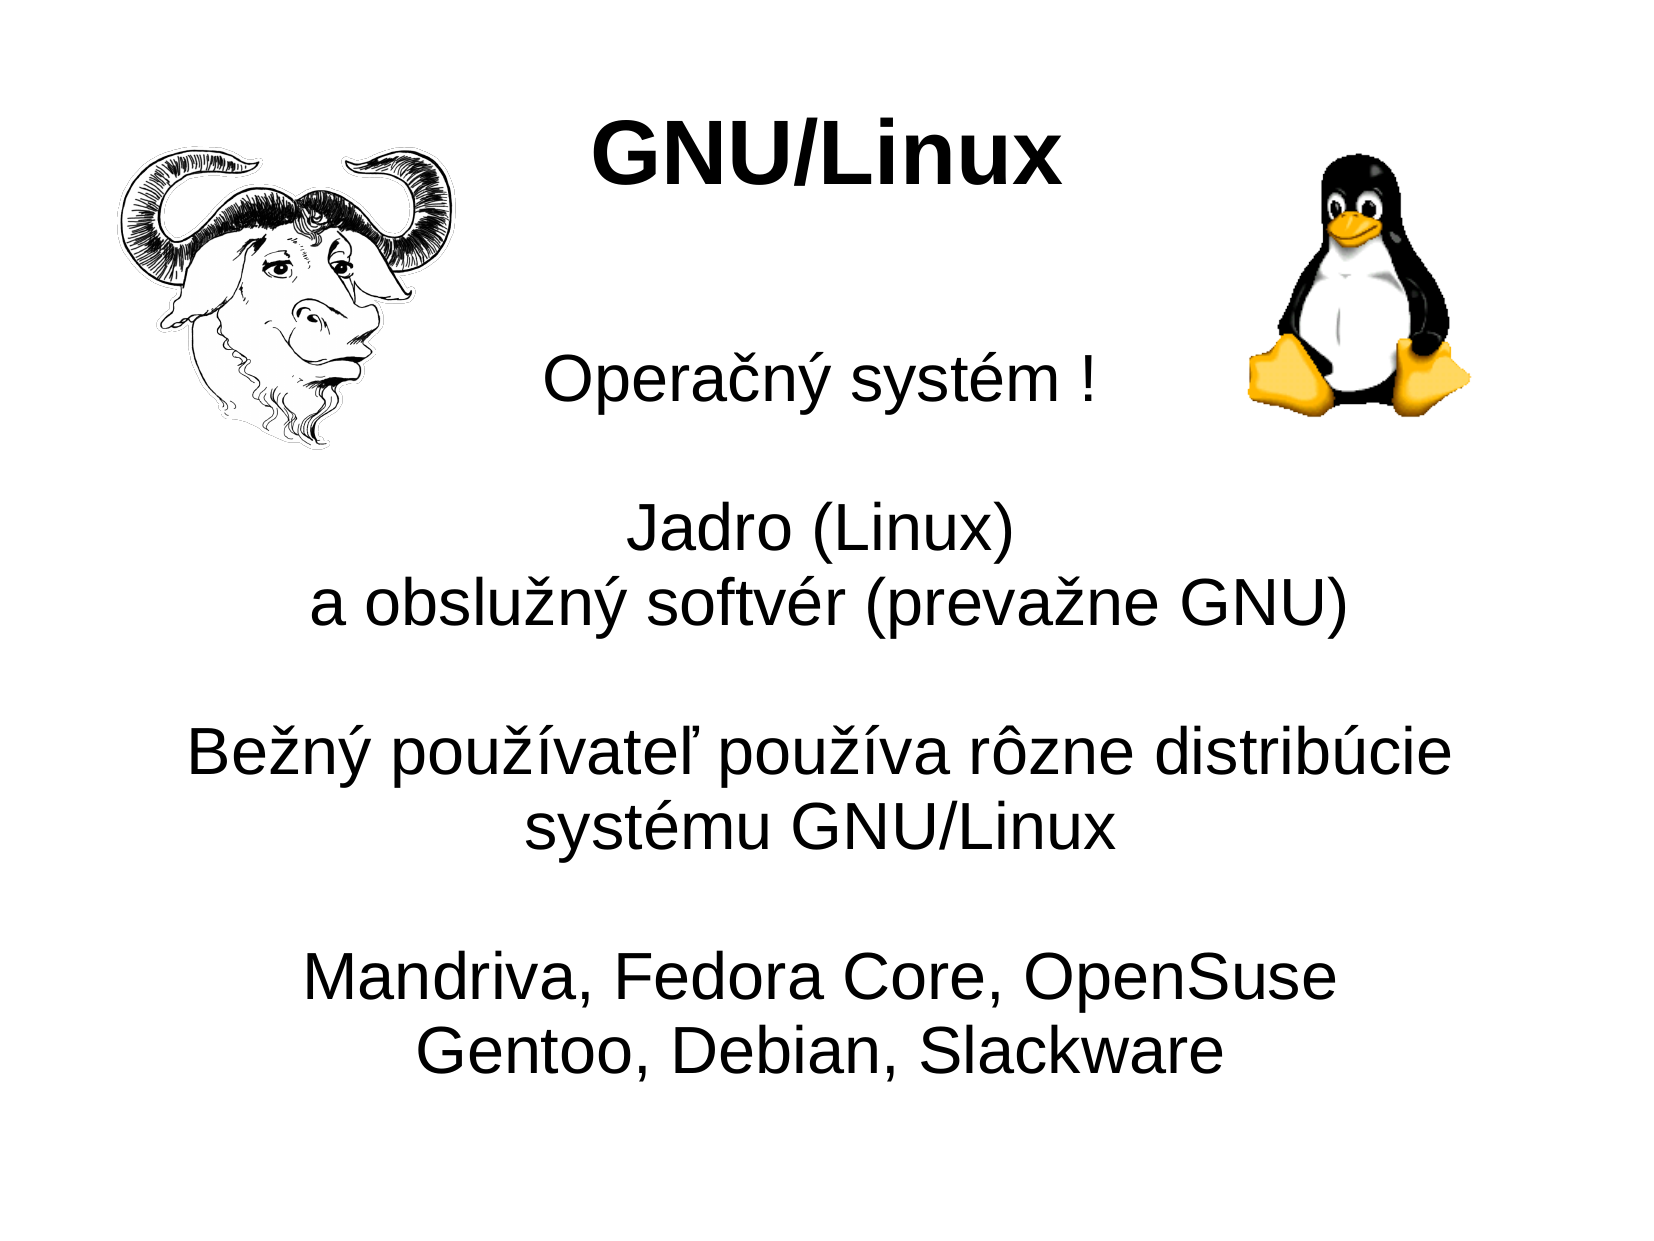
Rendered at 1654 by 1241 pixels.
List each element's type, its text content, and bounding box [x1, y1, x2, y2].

picture [88, 116, 473, 467]
picture [1240, 141, 1475, 433]
title GNU/Linux [82, 49, 1571, 257]
subtitle Operačný systém ! Jadro (Linux) a obslužný softvér (prevažne GNU) Bežný používateľ používa rôzne distribúcie systému GNU/Linux Mandriva, Fedora Core, OpenSuse Gentoo, Debian, Slackware [76, 312, 1565, 1117]
